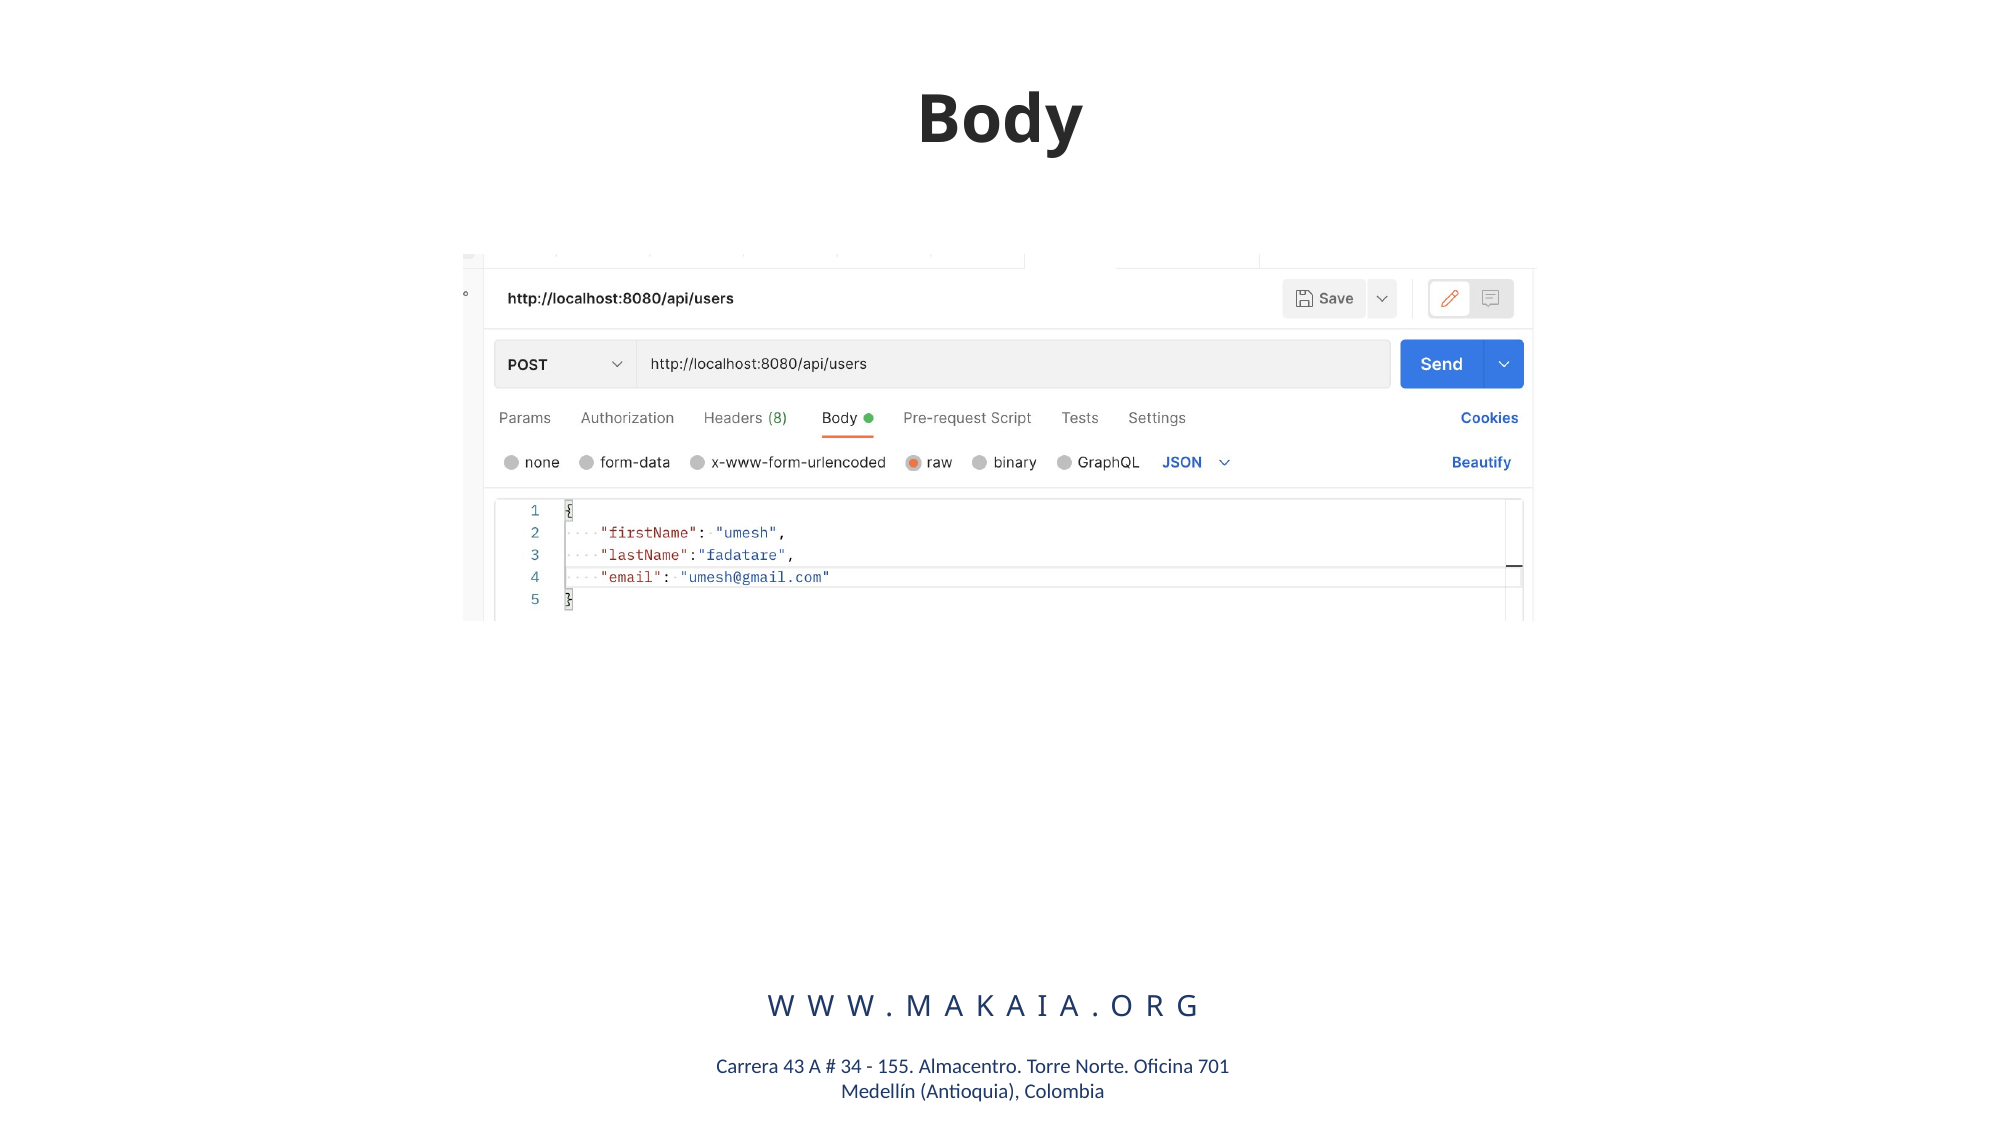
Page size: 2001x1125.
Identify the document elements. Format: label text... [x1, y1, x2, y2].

text_box WWW.MAKAIA.ORG [489, 980, 1477, 1031]
text_box Carrera 43 A # 34 - 155. Almacentro. Torre Norte. Oficina 701 Medellín (Antioquia), Colombia [425, 1045, 1521, 1111]
text_box Body [500, 68, 1501, 254]
picture [463, 254, 1537, 621]
